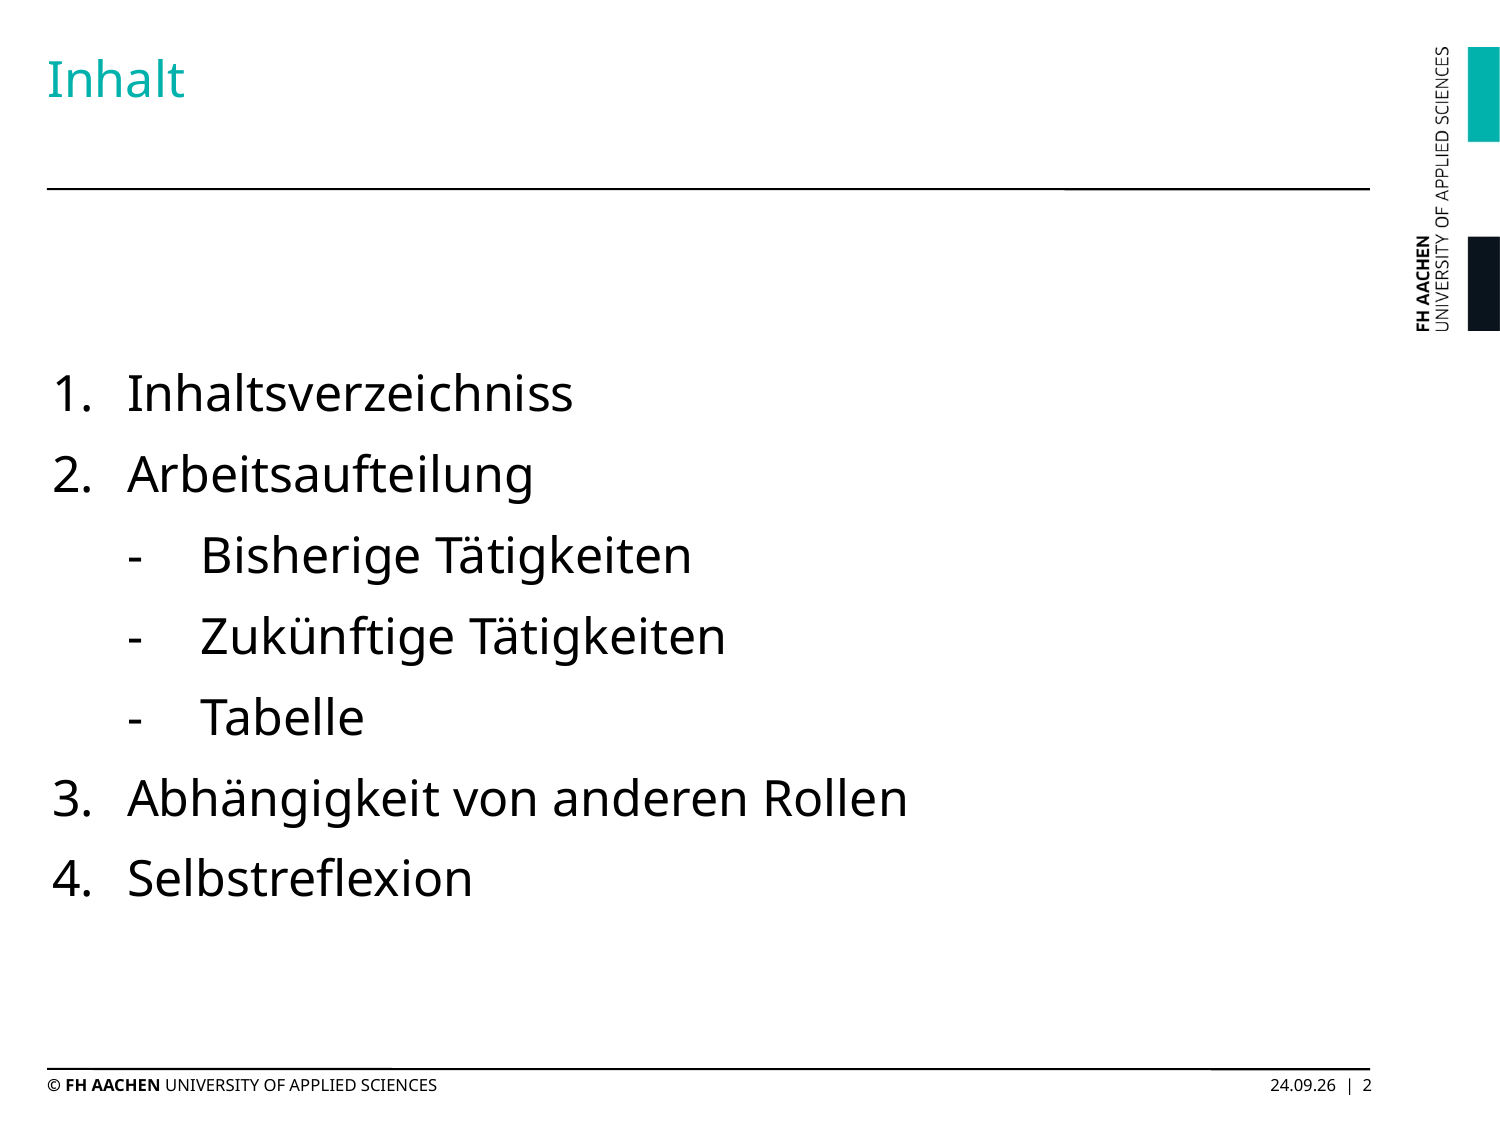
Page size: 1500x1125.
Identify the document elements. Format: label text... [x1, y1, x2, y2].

list Inhaltsverzeichniss Arbeitsaufteilung - Bisherige Tätigkeiten - Zukünftige Tätigkeiten - Tabelle Abhängigkeit von anderen Rollen Selbstreflexion [52, 361, 1375, 1050]
title Inhalt [47, 47, 1370, 166]
picture [1404, 47, 1500, 331]
